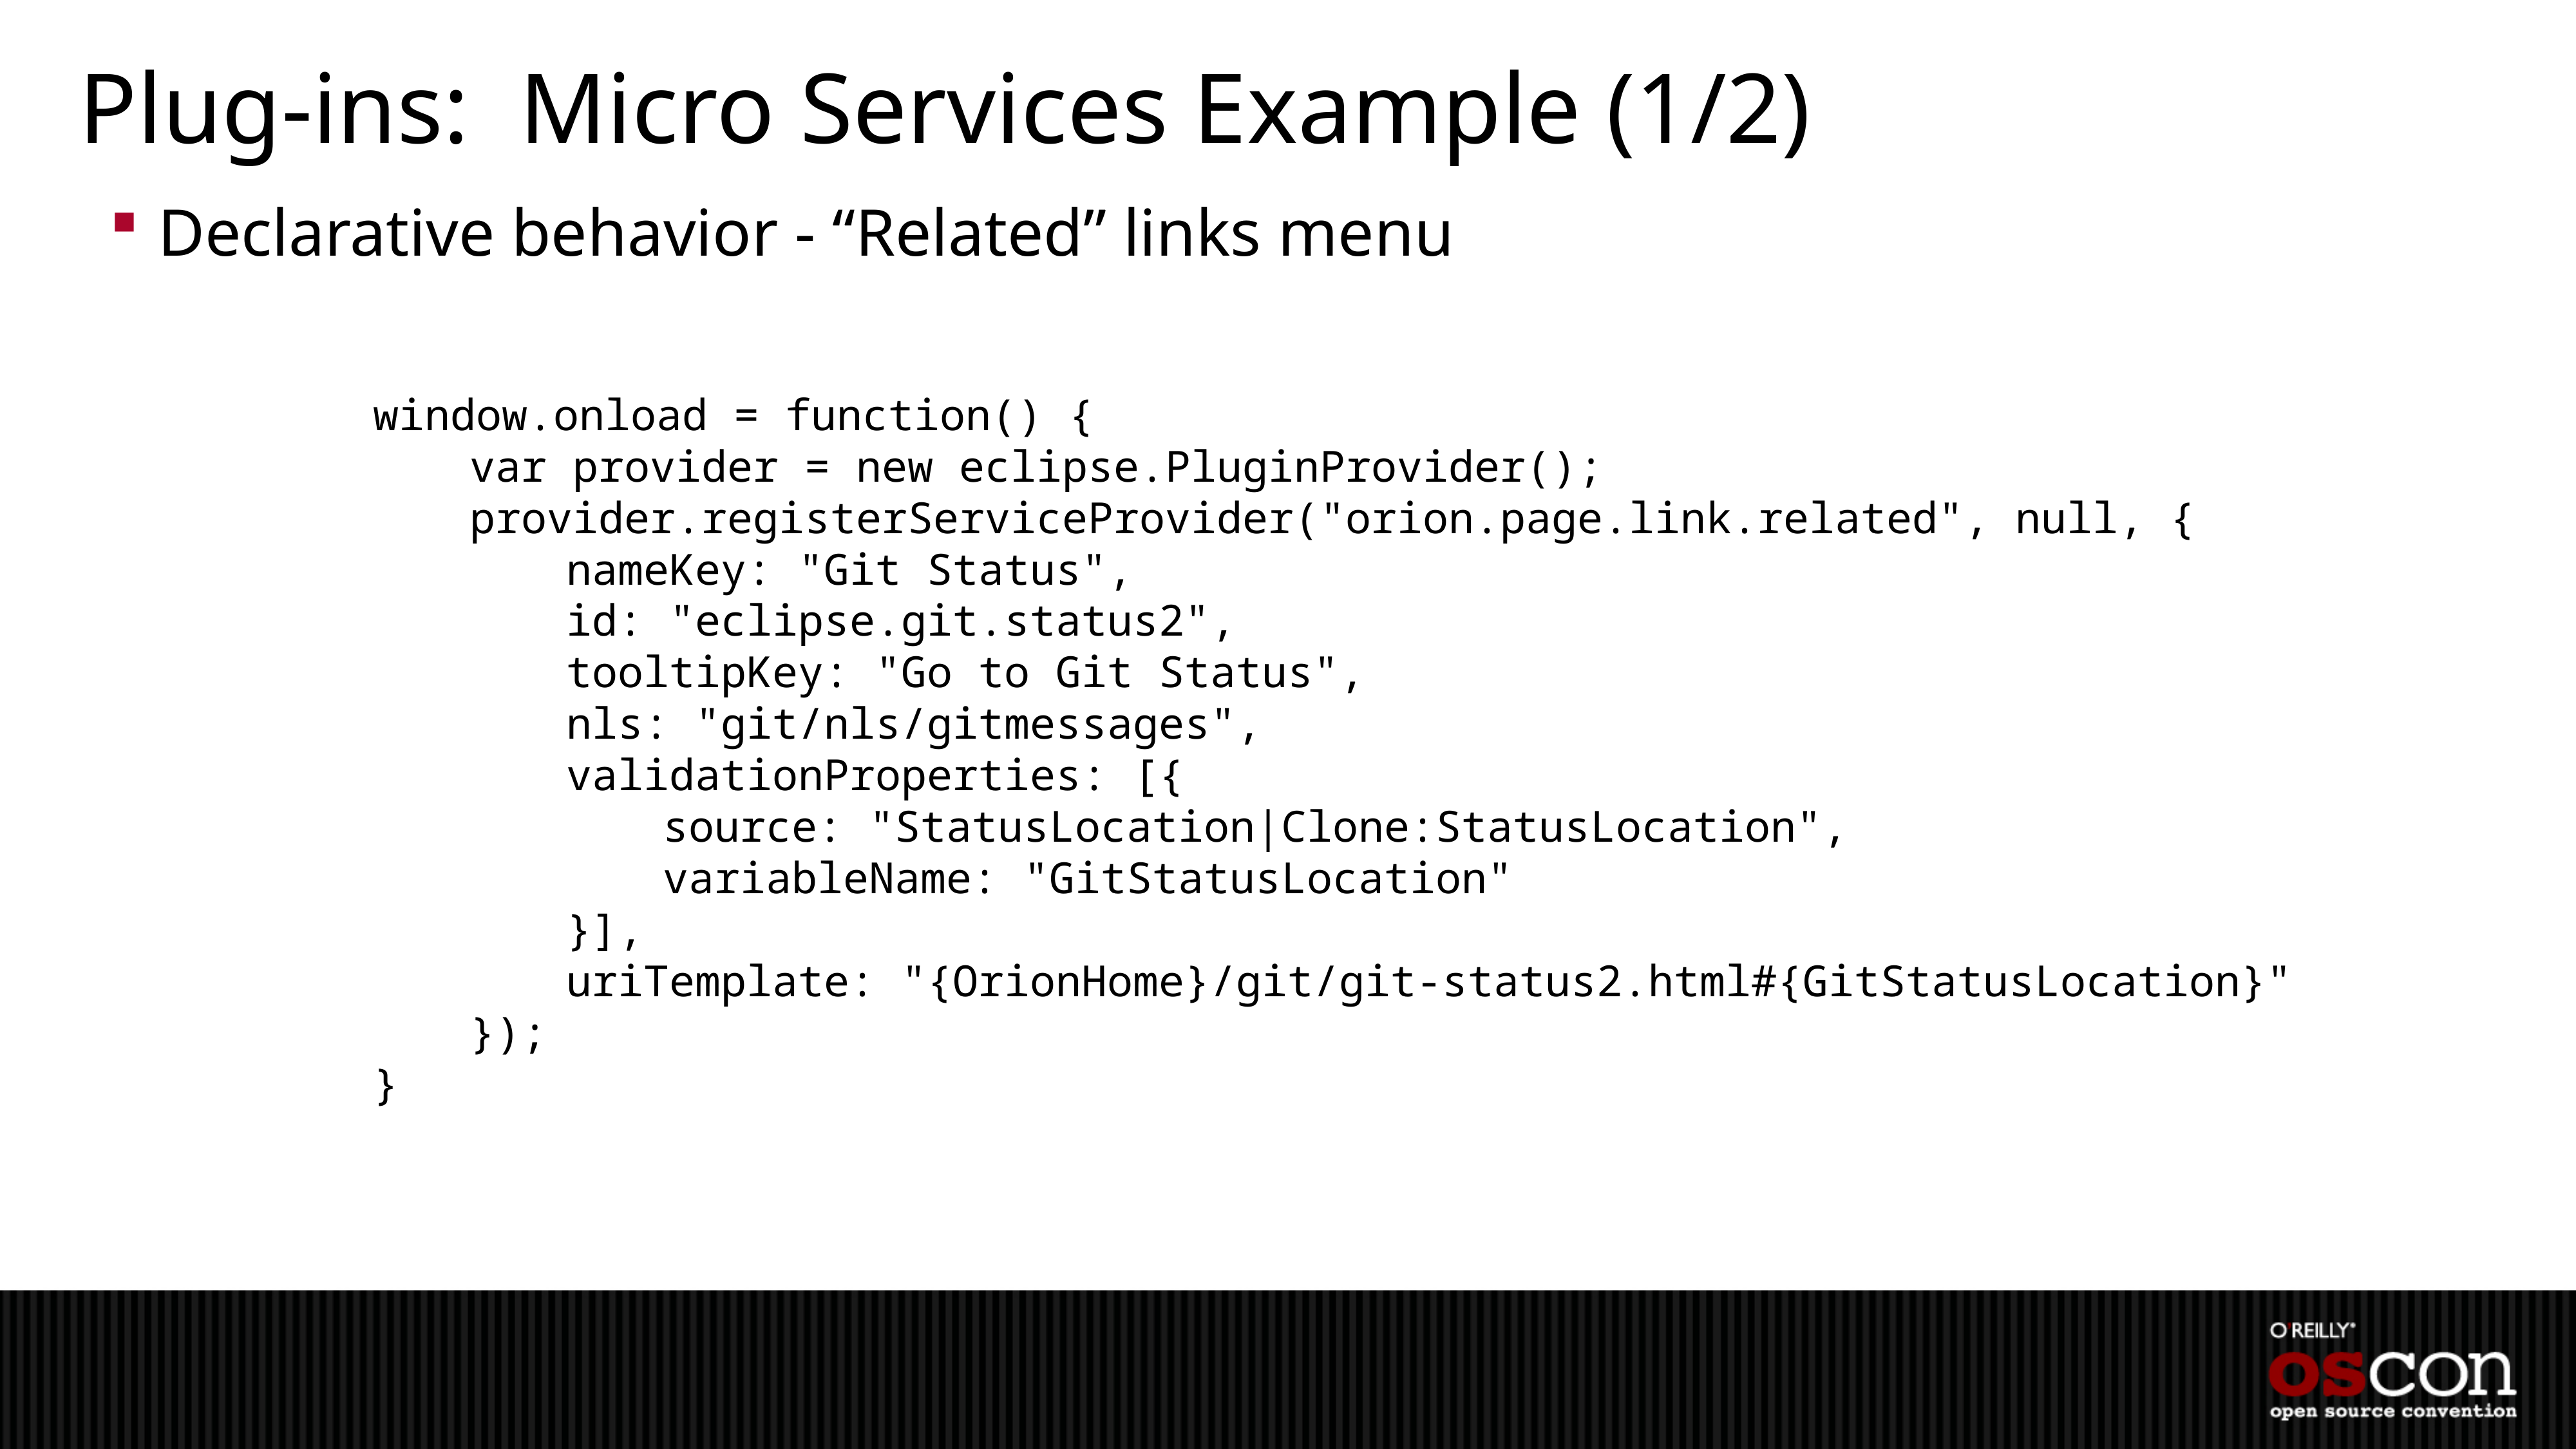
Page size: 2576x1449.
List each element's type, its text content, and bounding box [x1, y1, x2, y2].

picture [0, 0, 2576, 1449]
title Plug-ins: Micro Services Example (1/2) [73, 17, 2503, 192]
list Declarative behavior - “Related” links menu [76, 191, 2505, 1449]
text_box window.onload = function() { var provider = new eclipse.PluginProvider(); provider.registerServiceProvider("orion.page.link.related", null, { nameKey: "Git Status", id: "eclipse.git.status2", tooltipKey: "Go to Git Status", nls: "git/nls/gitmessages", validationProperties: [{ source: "StatusLocation|Clone:StatusLocation", variableName: "GitStatusLocation" }], uriTemplate: "{OrionHome}/git/git-status2.html#{GitStatusLocation}" }); } [363, 383, 2103, 1113]
